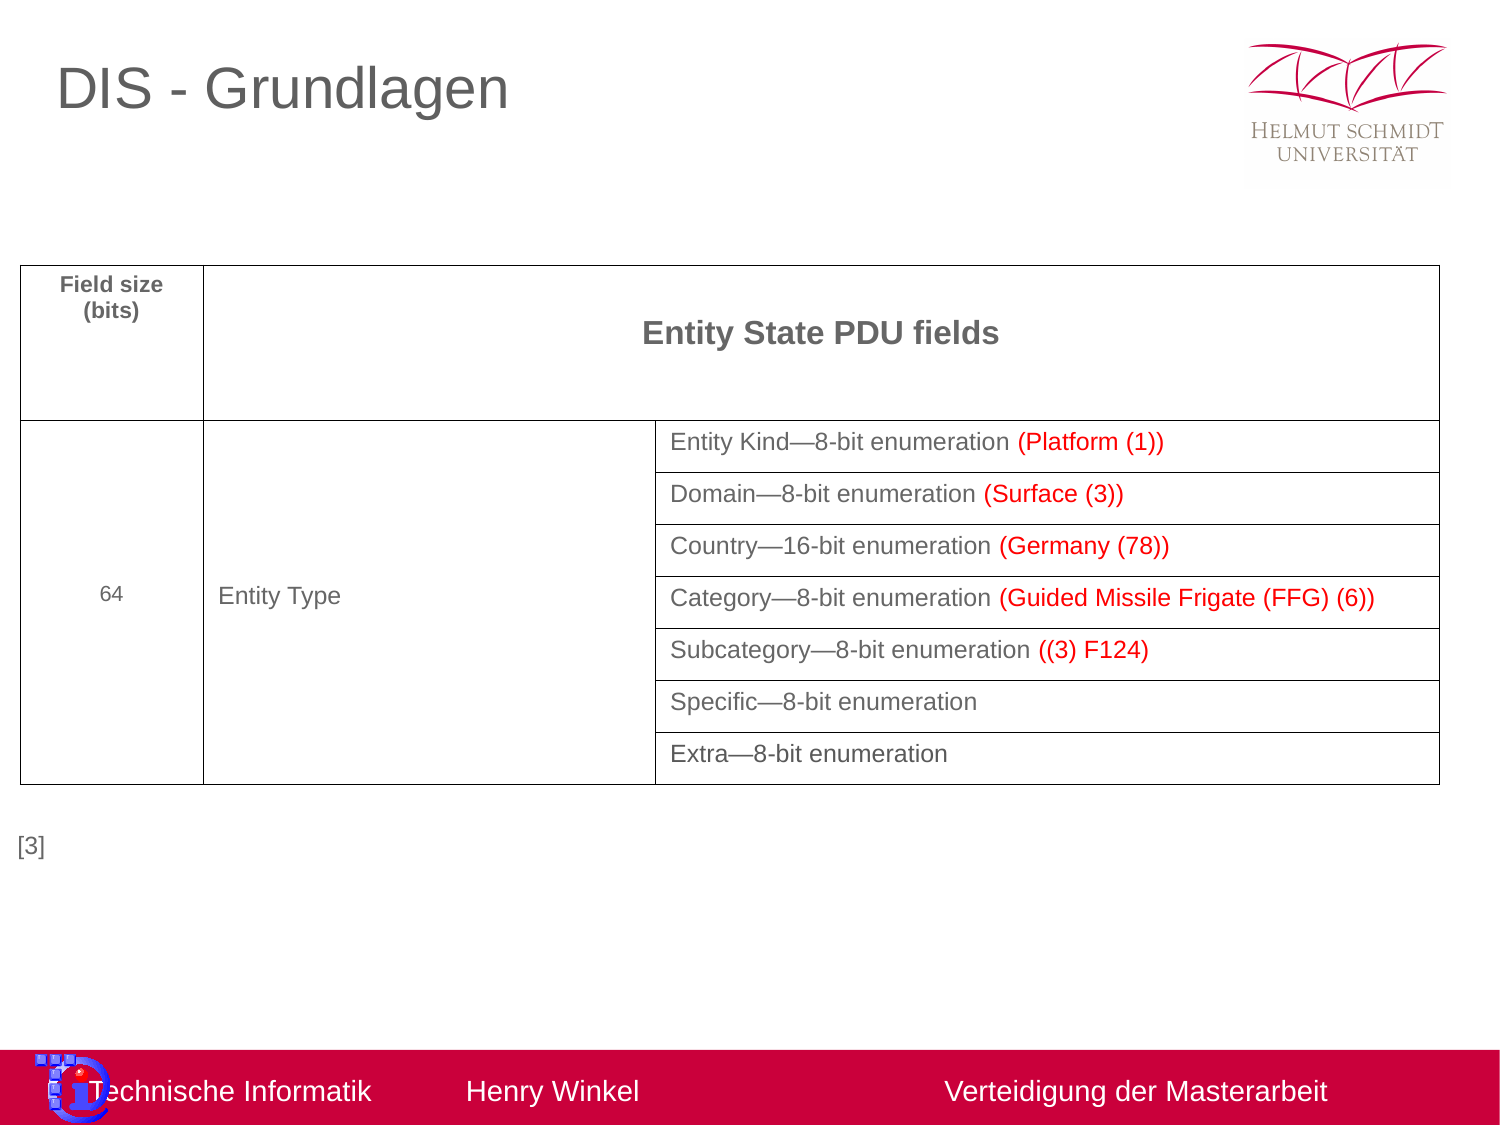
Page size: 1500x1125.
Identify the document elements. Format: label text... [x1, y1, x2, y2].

table_cell Specific—8-bit enumeration [656, 681, 1439, 732]
table_cell Subcategory—8-bit enumeration ((3) F124) [656, 629, 1439, 680]
table_cell Country—16-bit enumeration (Germany (78)) [656, 525, 1439, 576]
picture [1244, 38, 1451, 189]
table_cell Category—8-bit enumeration (Guided Missile Frigate (FFG) (6)) [656, 577, 1439, 628]
table_header Entity State PDU fields [204, 266, 1439, 420]
table_cell Extra—8-bit enumeration [656, 733, 1439, 784]
text_box DIS - Grundlagen [41, 42, 1223, 161]
table_cell 64 [21, 421, 203, 784]
text_box [3] [2, 822, 61, 867]
table_cell Entity Kind—8-bit enumeration (Platform (1)) [656, 421, 1439, 472]
table_cell Entity Type [204, 421, 655, 784]
table_header Field size (bits) [21, 266, 203, 420]
table_cell Domain—8-bit enumeration (Surface (3)) [656, 473, 1439, 524]
